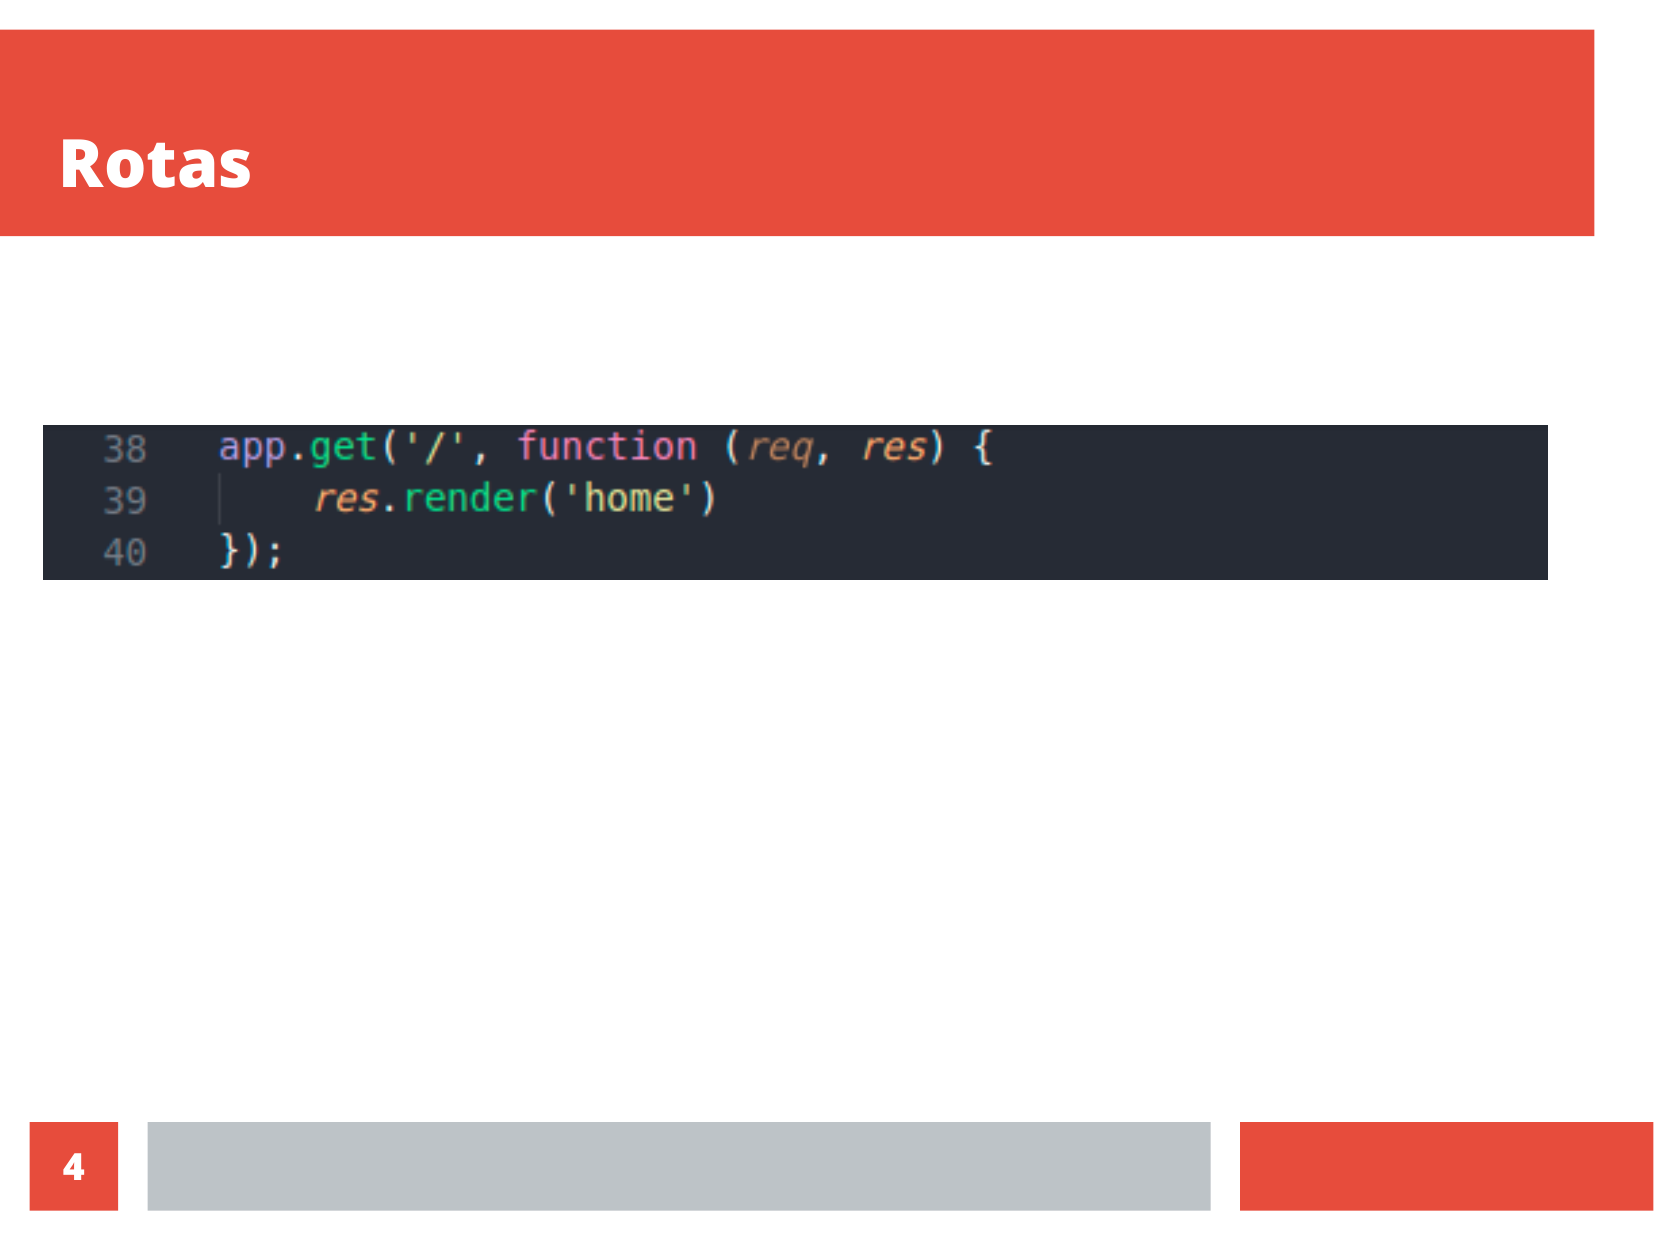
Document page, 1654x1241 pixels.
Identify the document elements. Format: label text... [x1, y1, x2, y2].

picture [43, 425, 1548, 580]
title Rotas [59, 59, 1595, 207]
